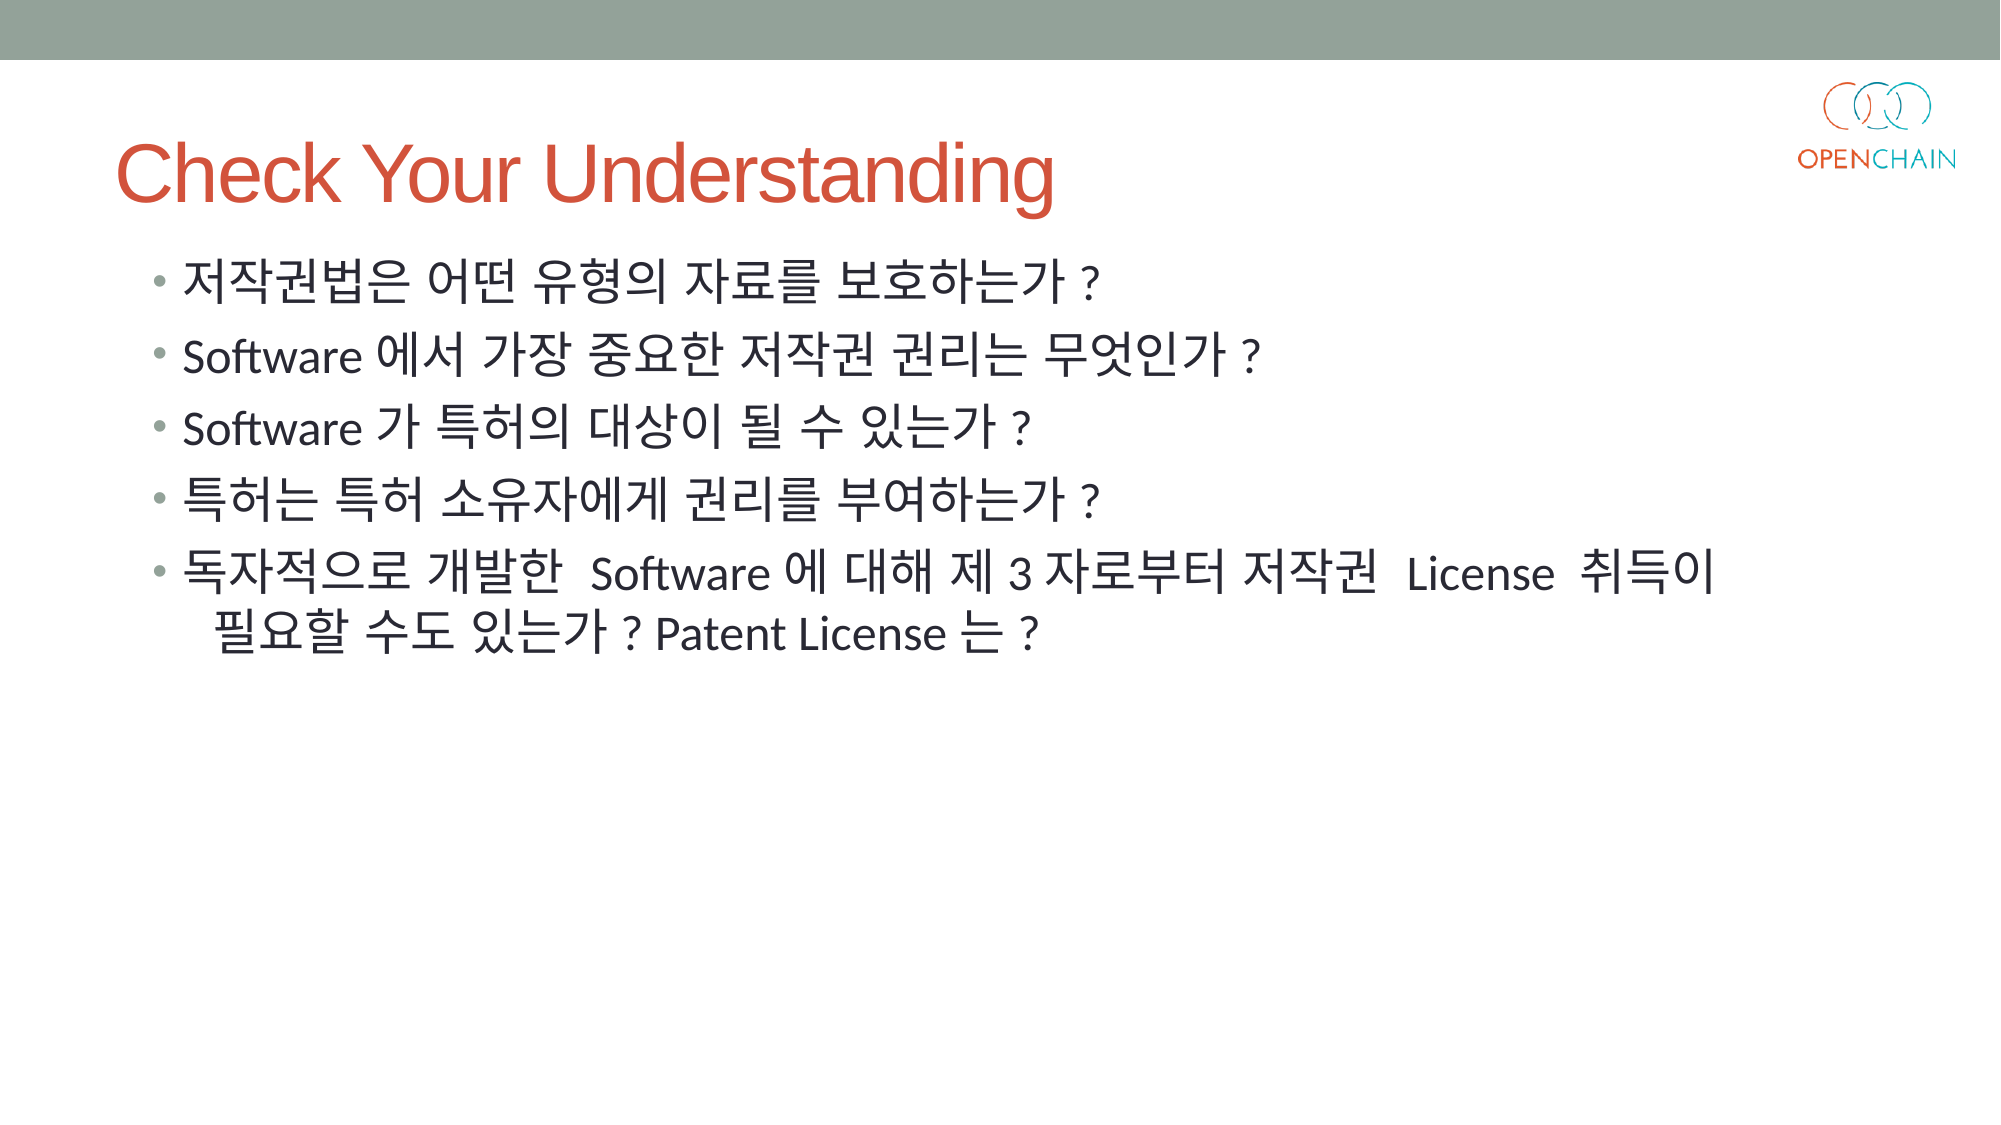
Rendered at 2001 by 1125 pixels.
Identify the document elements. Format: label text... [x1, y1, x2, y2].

list 저작권법은 어떤 유형의 자료를 보호하는가? Software에서 가장 중요한 저작권 권리는 무엇인가? Software가 특허의 대상이 될 수 있는가? 특허는 특허 소유자에게 권리를 부여하는가? 독자적으로 개발한 Software에 대해 제3자로부터 저작권 License 취득이 필요할 수도 있는가? Patent License는? [137, 243, 1863, 1093]
title Check Your Understanding [99, 87, 1900, 251]
